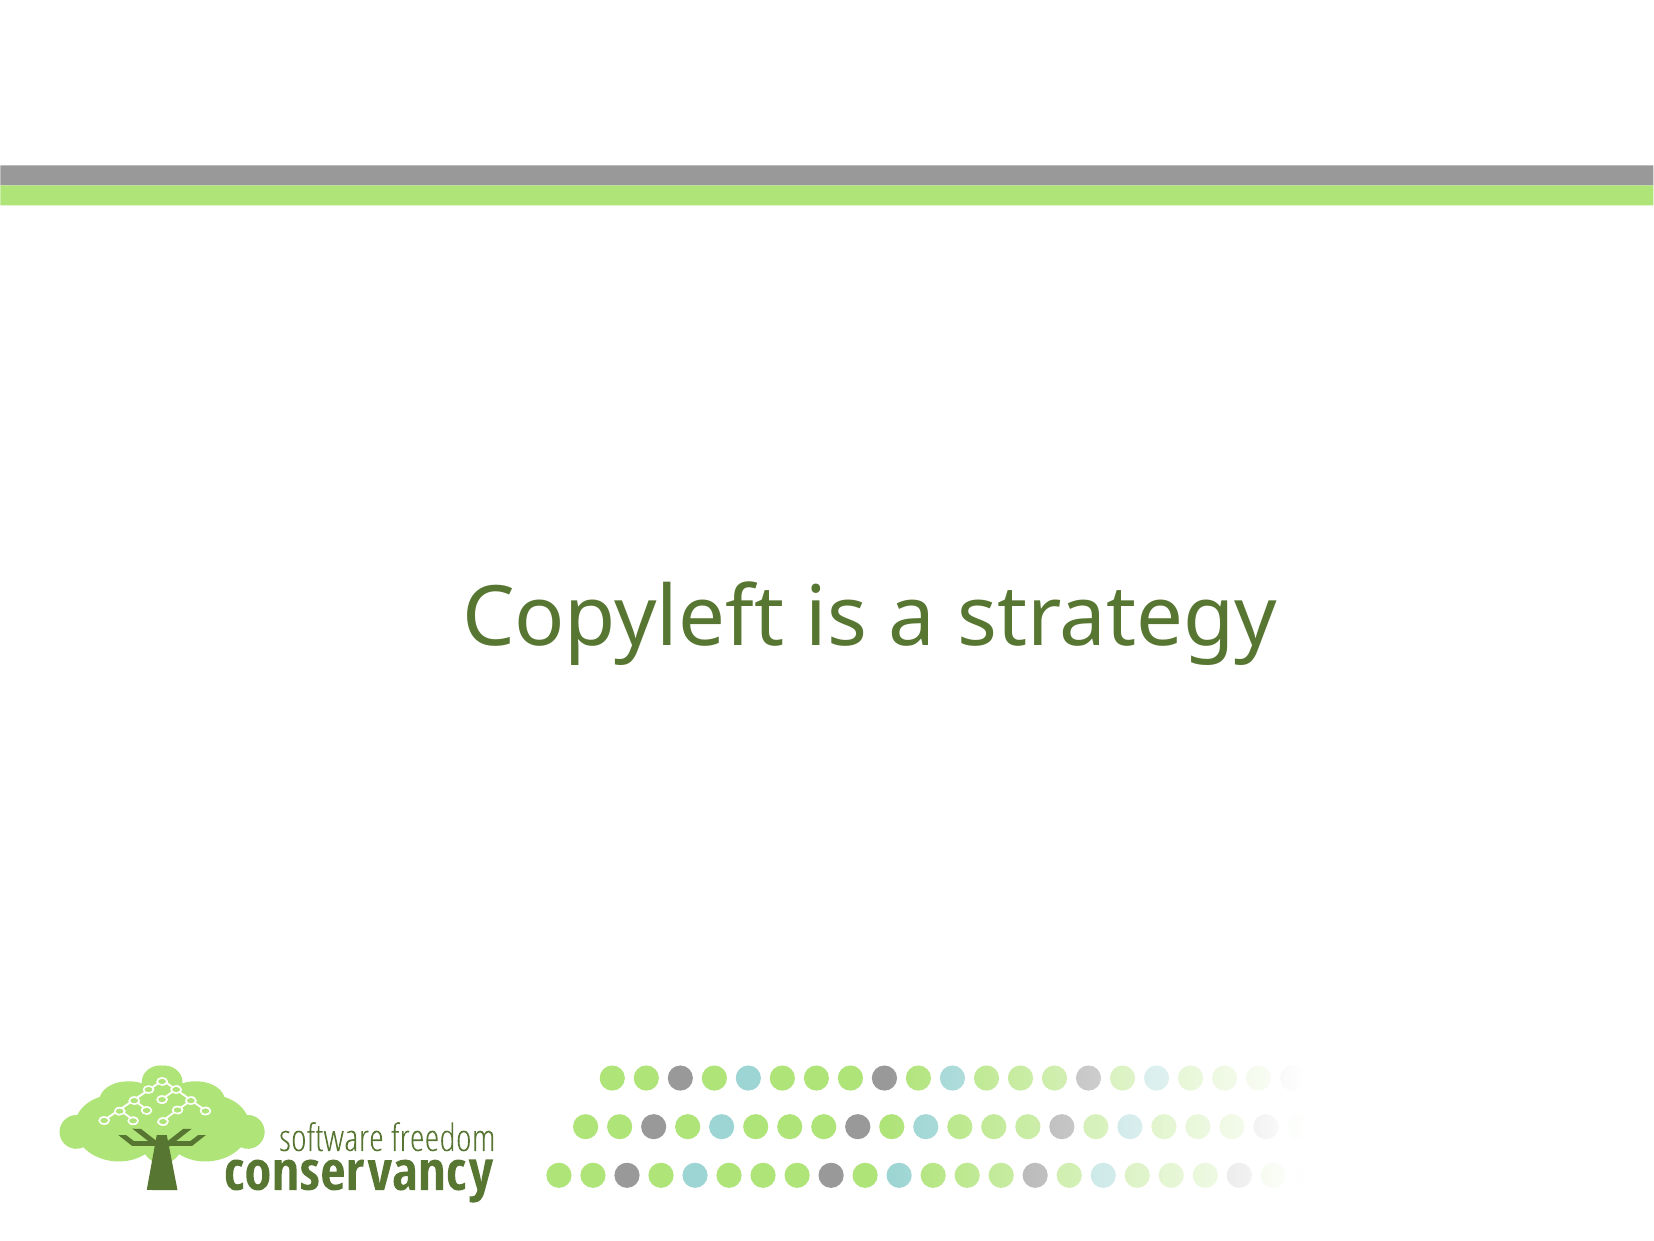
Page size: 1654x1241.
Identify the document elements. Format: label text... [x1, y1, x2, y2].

title Copyleft is a strategy [165, 510, 1546, 718]
